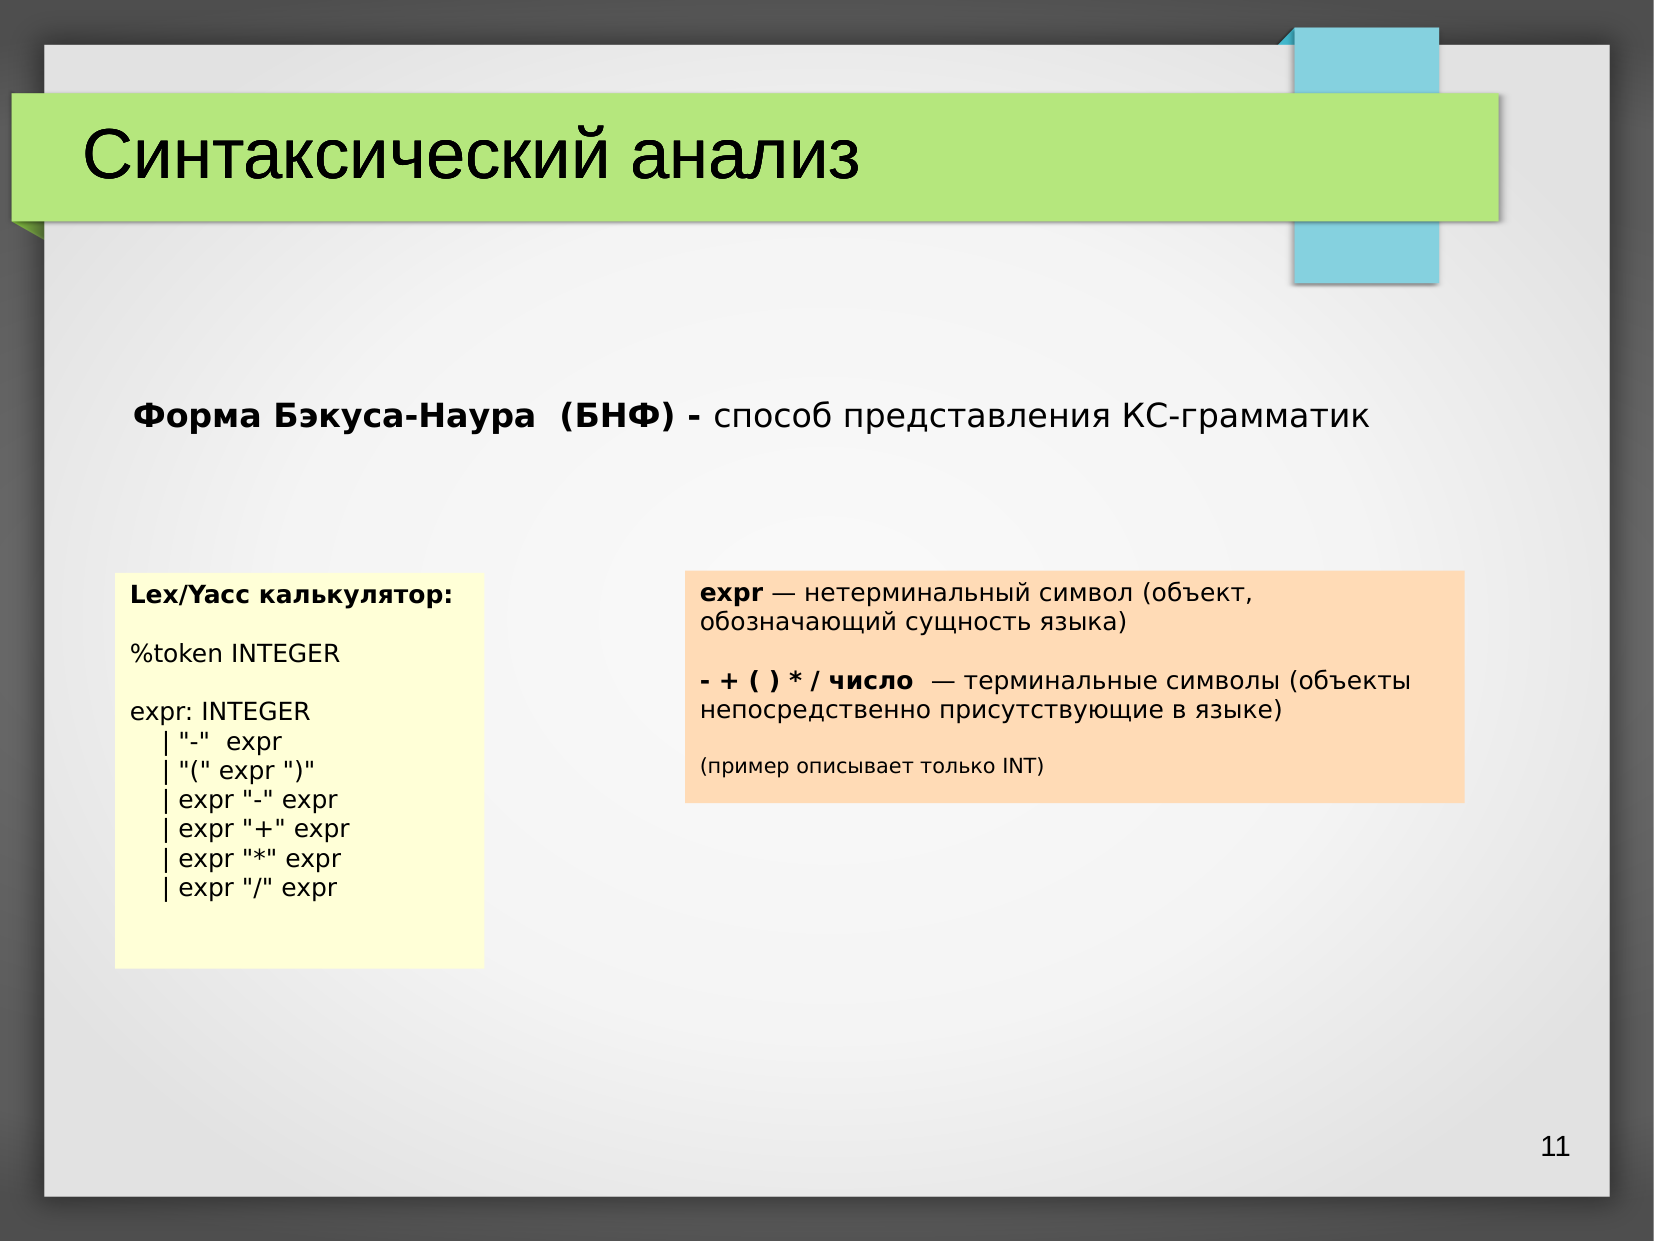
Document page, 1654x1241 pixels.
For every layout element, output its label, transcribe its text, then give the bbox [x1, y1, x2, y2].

title Синтаксический анализ [82, 114, 993, 194]
text_box Lex/Yacc калькулятор: %token INTEGER expr: INTEGER | "-" expr | "(" expr ")" | expr "-" expr | expr "+" expr | expr "*" expr | expr "/" expr [115, 572, 485, 969]
text_box expr — нетерминальный символ (объект, обозначающий сущность языка) - + ( ) * / число — терминальные символы (объекты непосредственно присутствующие в языке) (пример описывает только INT) [685, 570, 1465, 804]
text_box Форма Бэкуса-Наура (БНФ) - способ представления КС-грамматик [118, 389, 1453, 482]
picture [0, 0, 1654, 1241]
